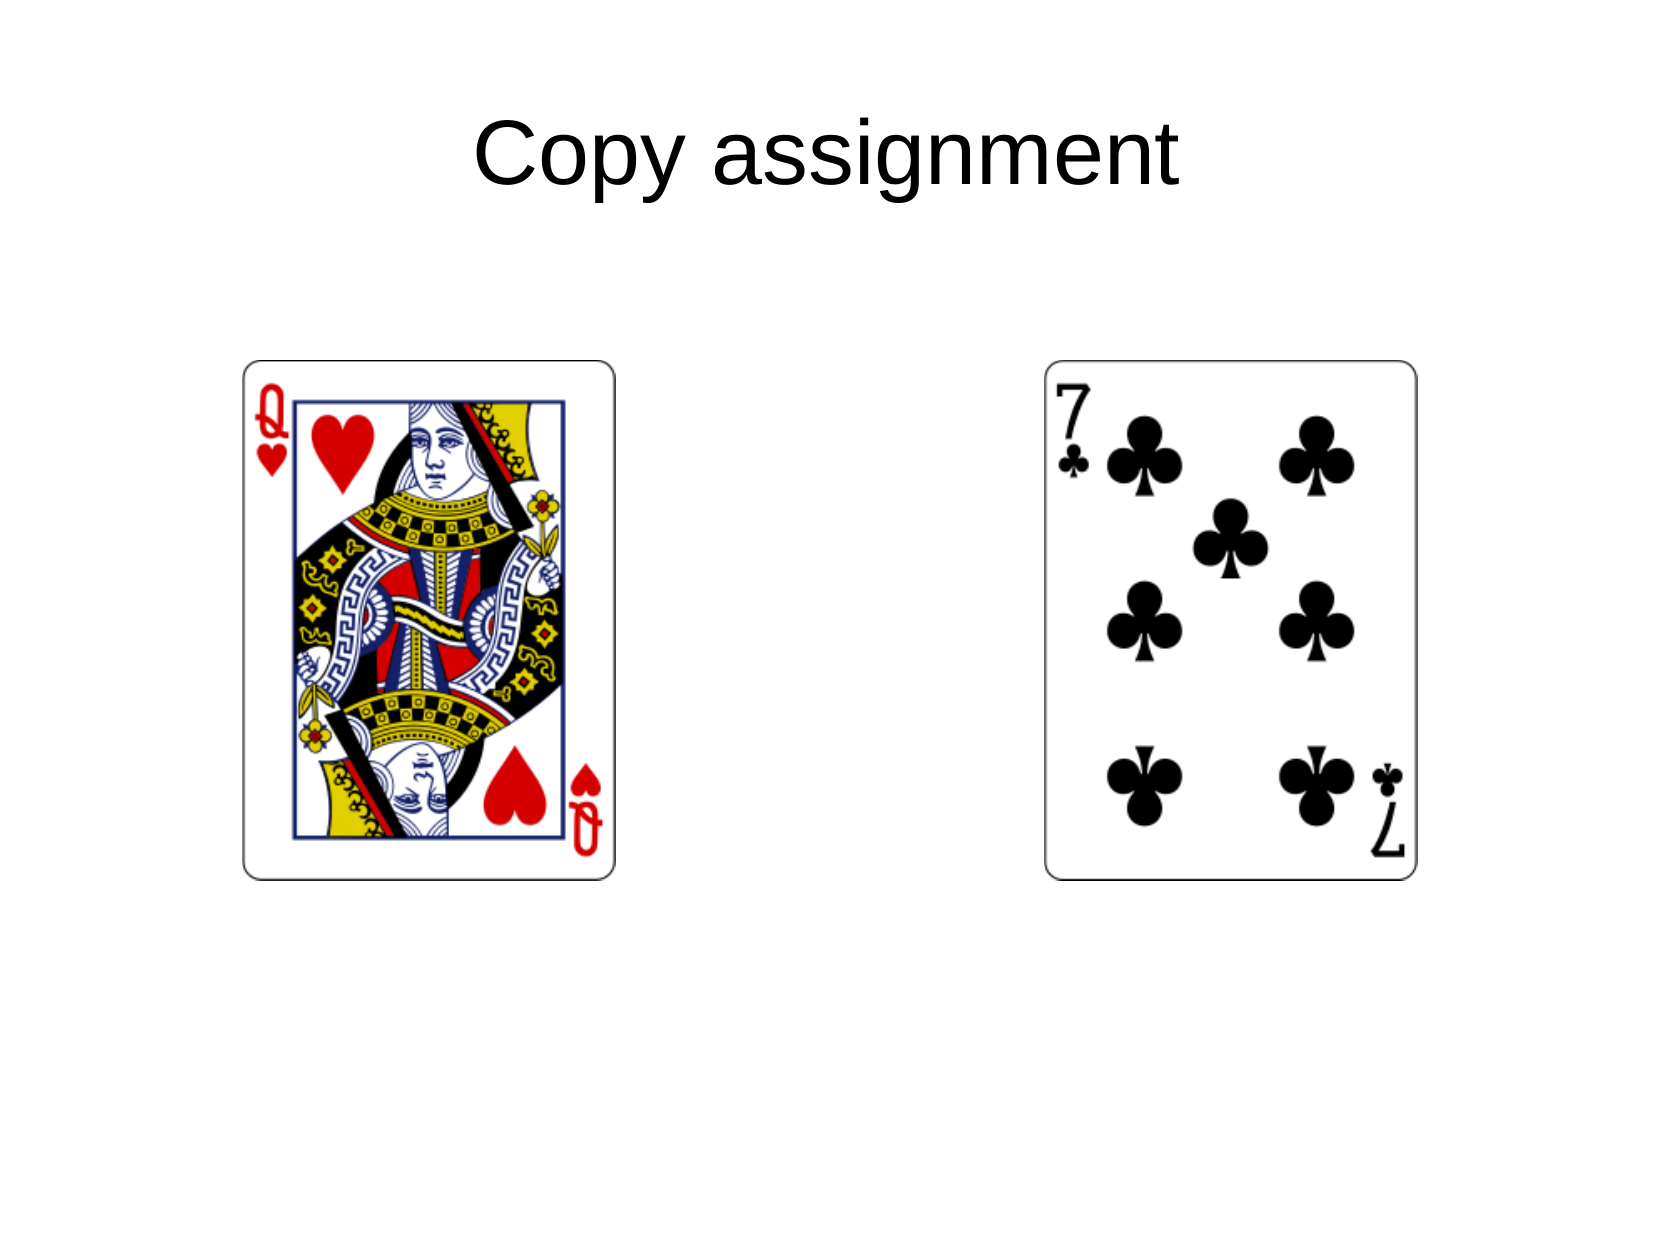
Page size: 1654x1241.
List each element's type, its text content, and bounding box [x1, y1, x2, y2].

picture [242, 360, 616, 881]
picture [1044, 360, 1418, 881]
title Copy assignment [82, 49, 1571, 257]
